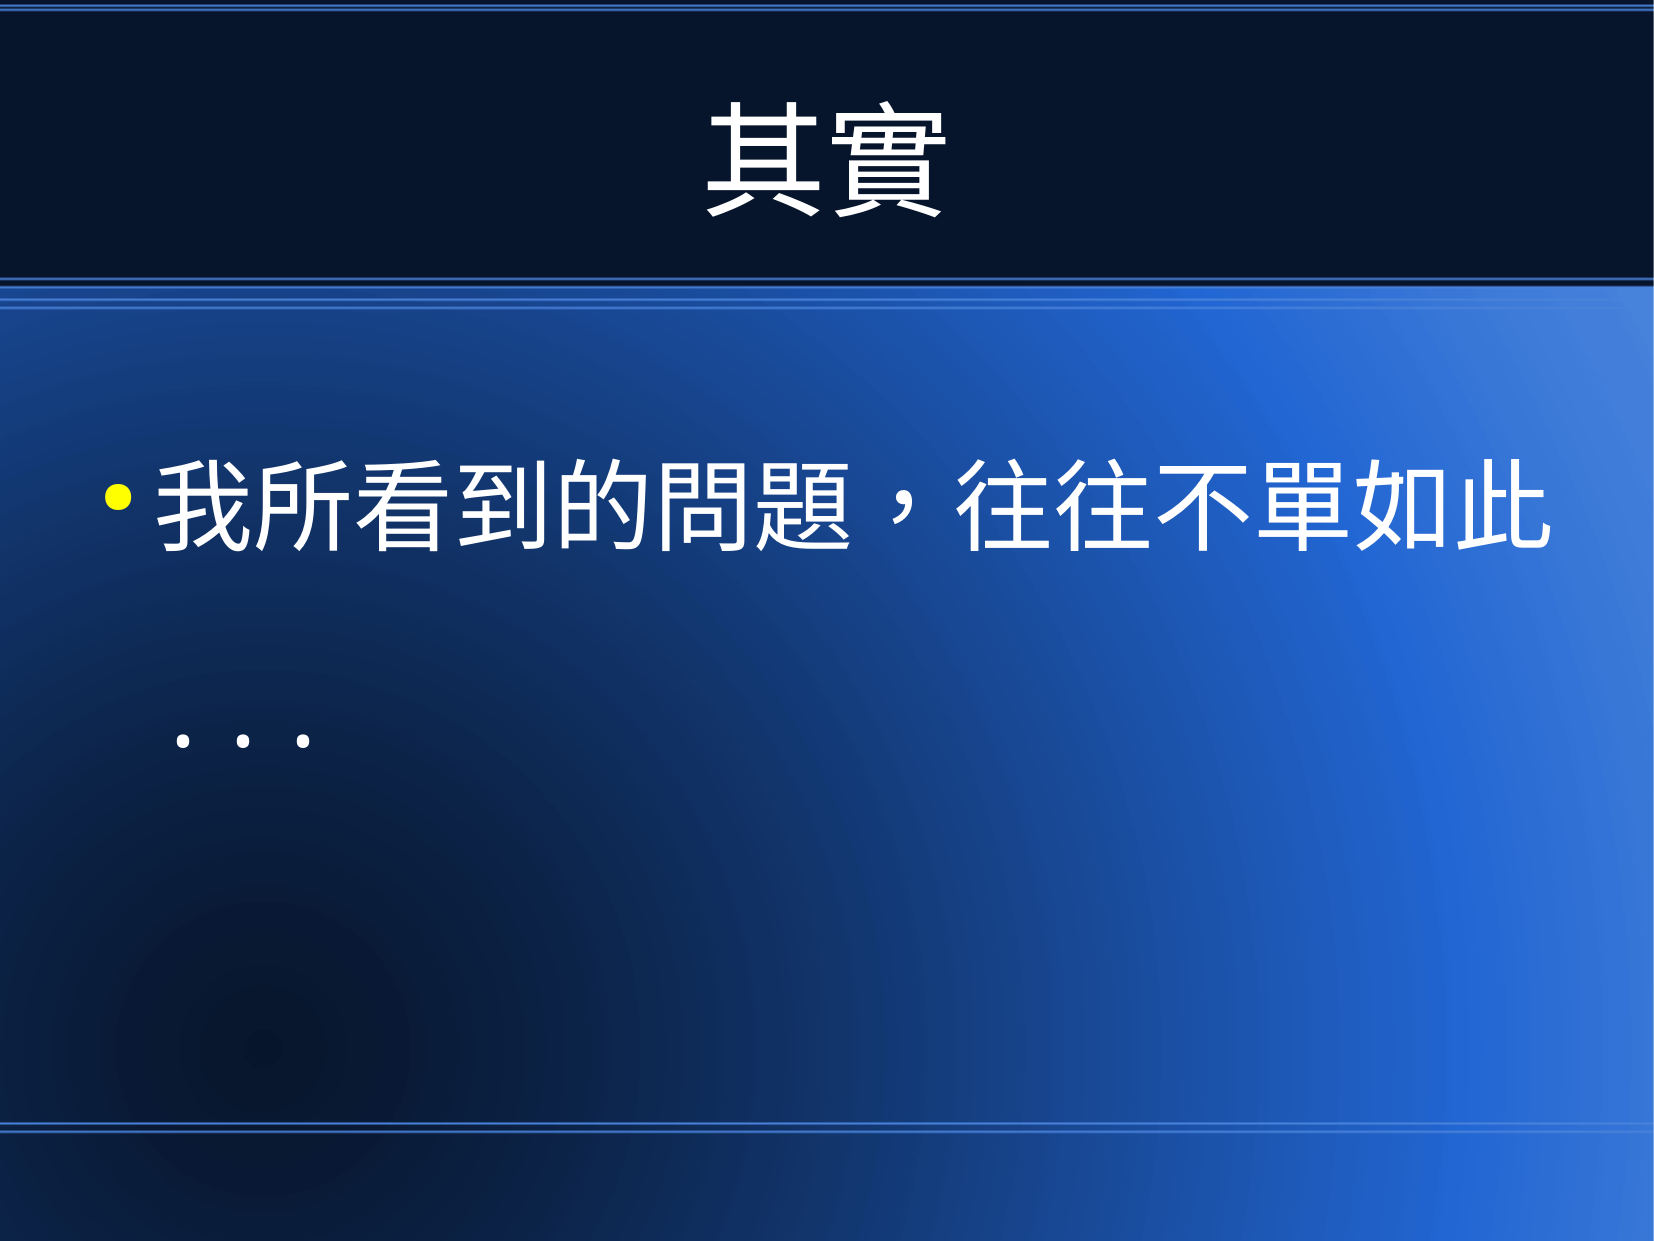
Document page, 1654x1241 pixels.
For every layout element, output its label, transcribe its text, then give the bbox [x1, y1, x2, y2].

picture [0, 0, 1654, 1241]
title 其實 [82, 49, 1571, 257]
list 我所看到的問題，往往不單如此 ... [82, 355, 1571, 1241]
